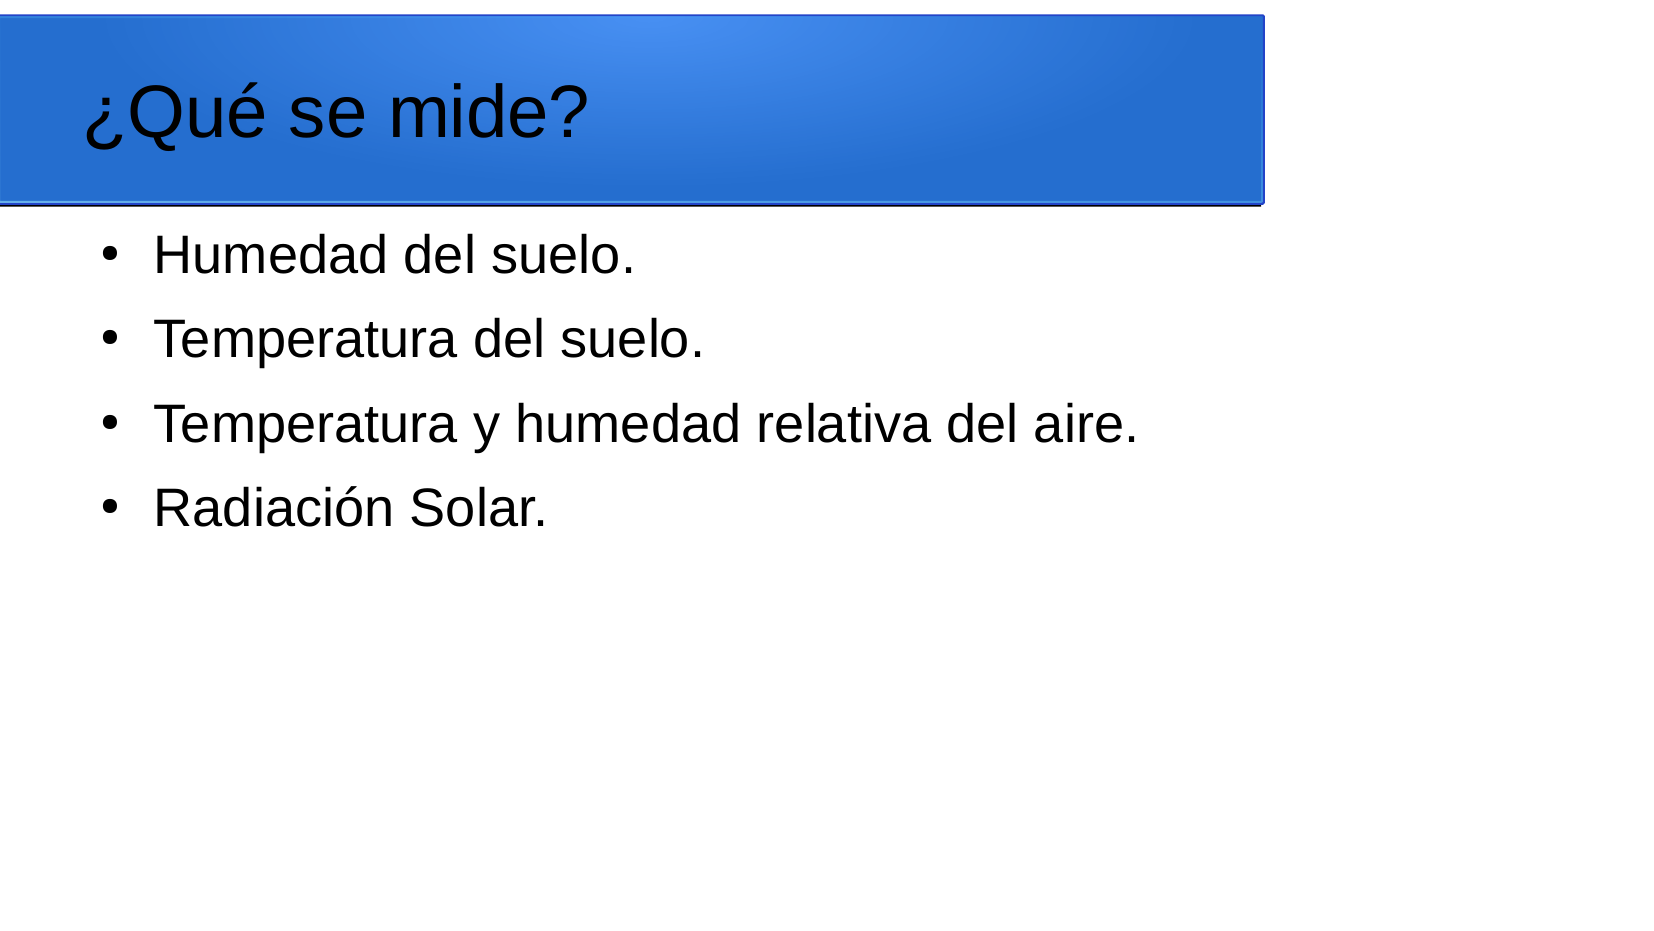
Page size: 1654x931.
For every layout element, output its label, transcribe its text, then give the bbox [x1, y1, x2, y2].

list Humedad del suelo. Temperatura del suelo. Temperatura y humedad relativa del aire. Radiación Solar. [82, 224, 1571, 736]
title ¿Qué se mide? [82, 35, 1235, 189]
